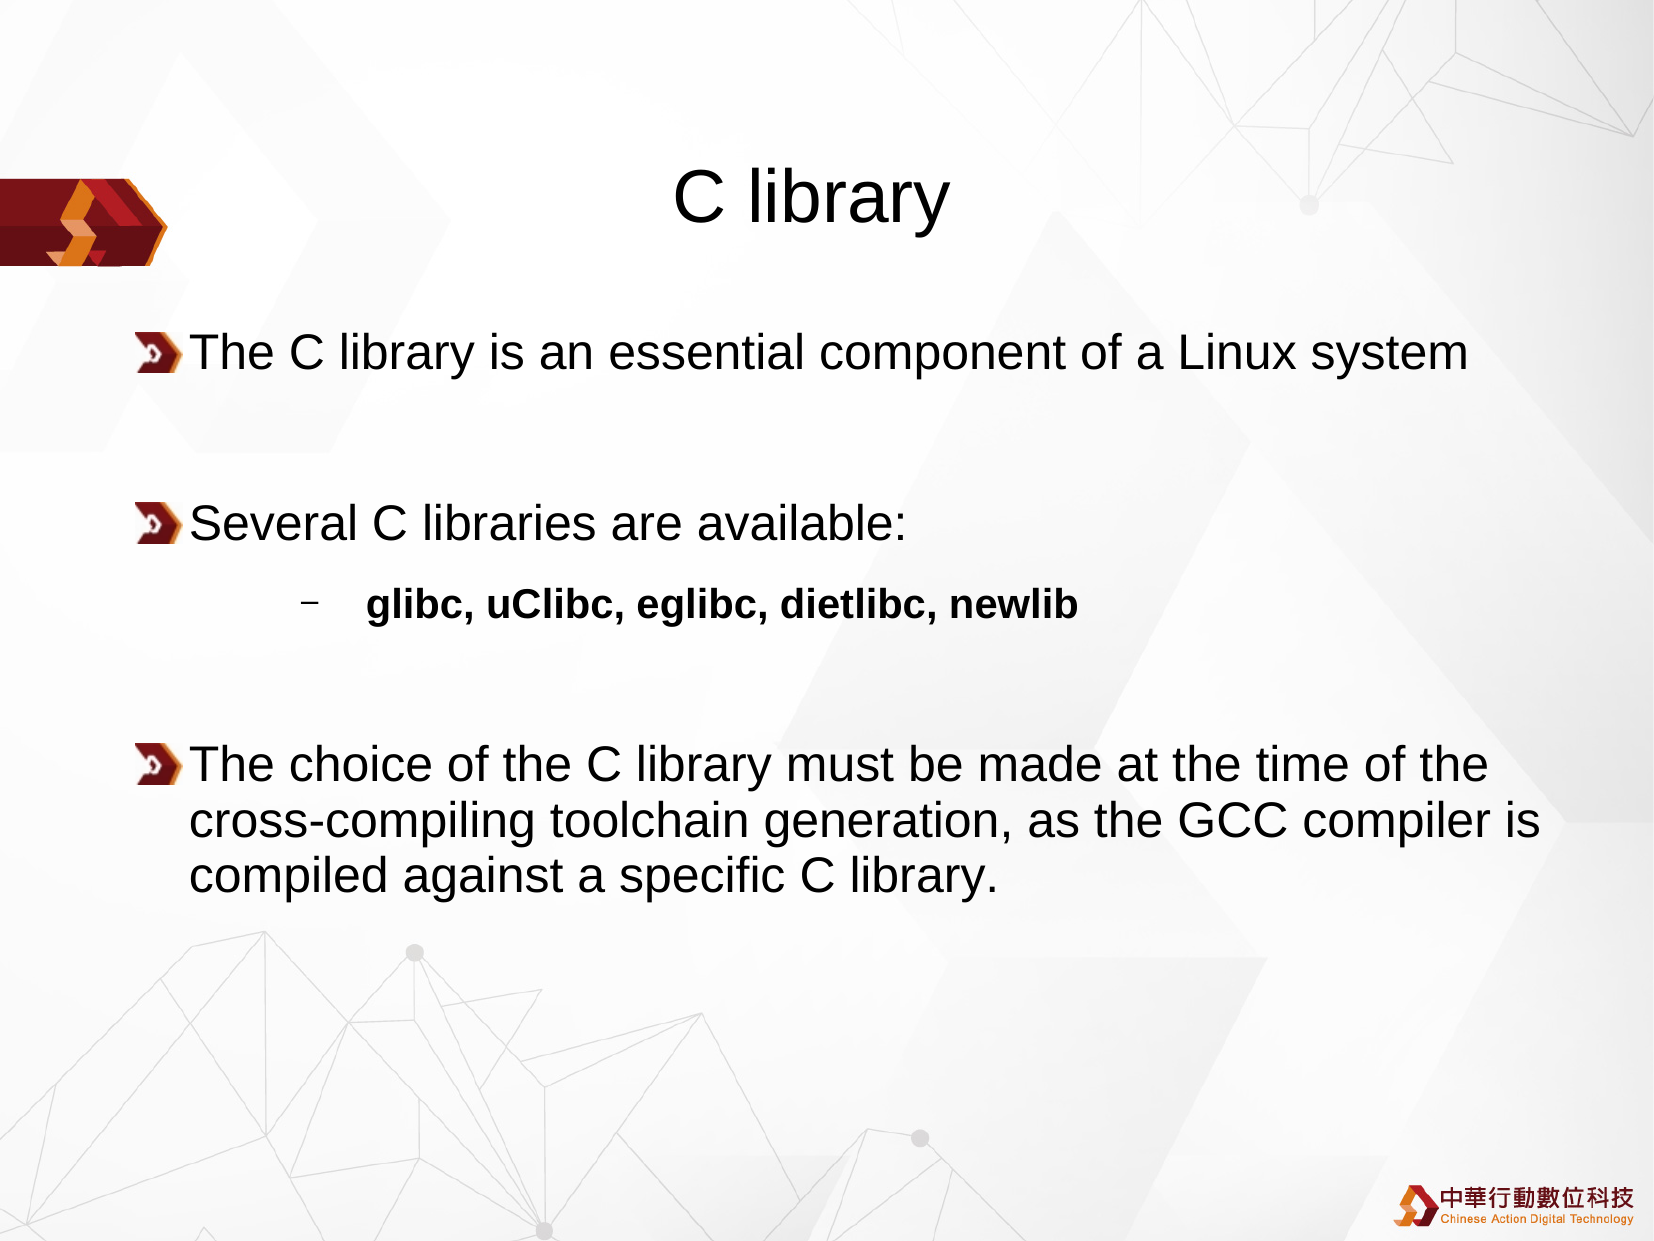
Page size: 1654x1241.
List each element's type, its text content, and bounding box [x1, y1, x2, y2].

title C library [118, 112, 1506, 281]
picture [0, 0, 1654, 1241]
list The C library is an essential component of a Linux system Several C libraries are available: glibc, uClibc, eglibc, dietlibc, newlib The choice of the C library must be made at the time of the cross-compiling toolchain generation, as the GCC compiler is compiled against a specific C library. [118, 324, 1571, 1045]
